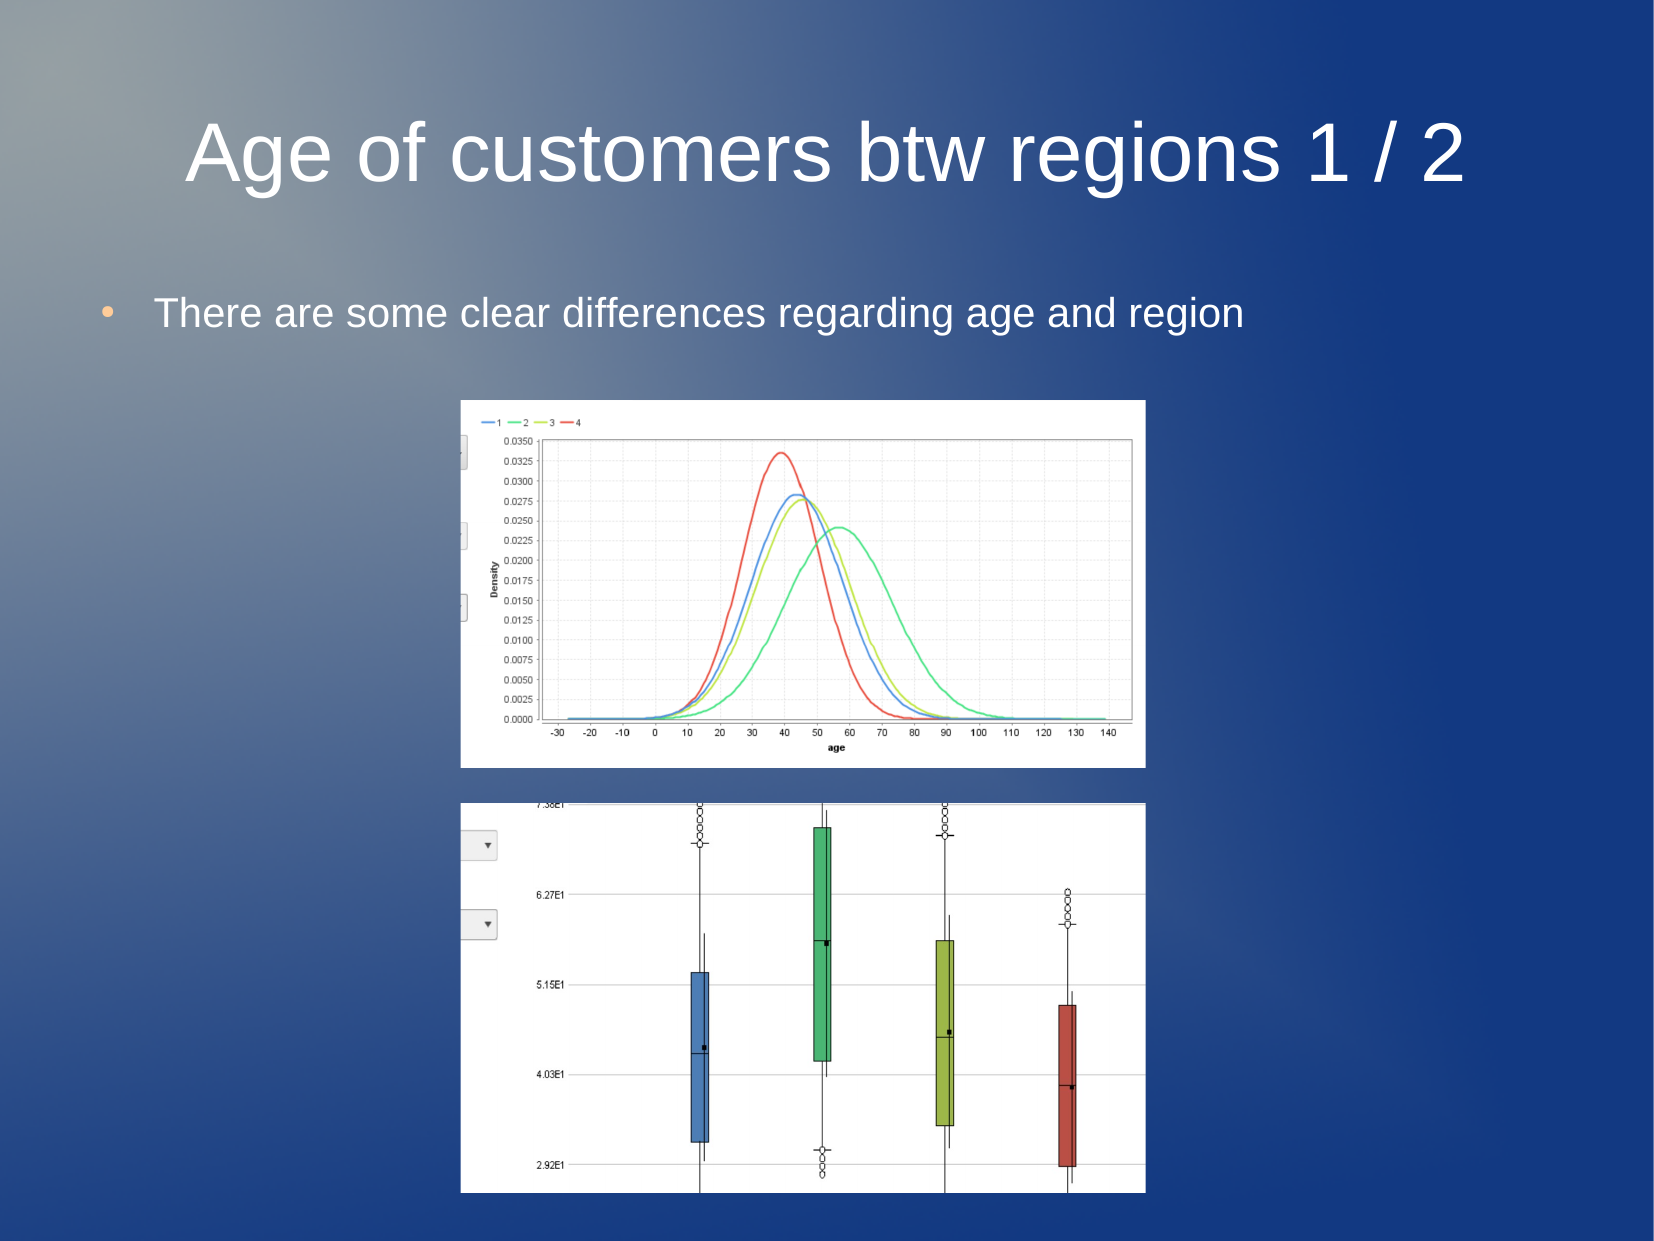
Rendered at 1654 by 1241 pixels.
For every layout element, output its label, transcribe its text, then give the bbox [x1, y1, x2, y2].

title Age of customers btw regions 1 / 2 [82, 49, 1571, 257]
list There are some clear differences regarding age and region [82, 290, 1571, 1109]
picture [0, 0, 1654, 1241]
